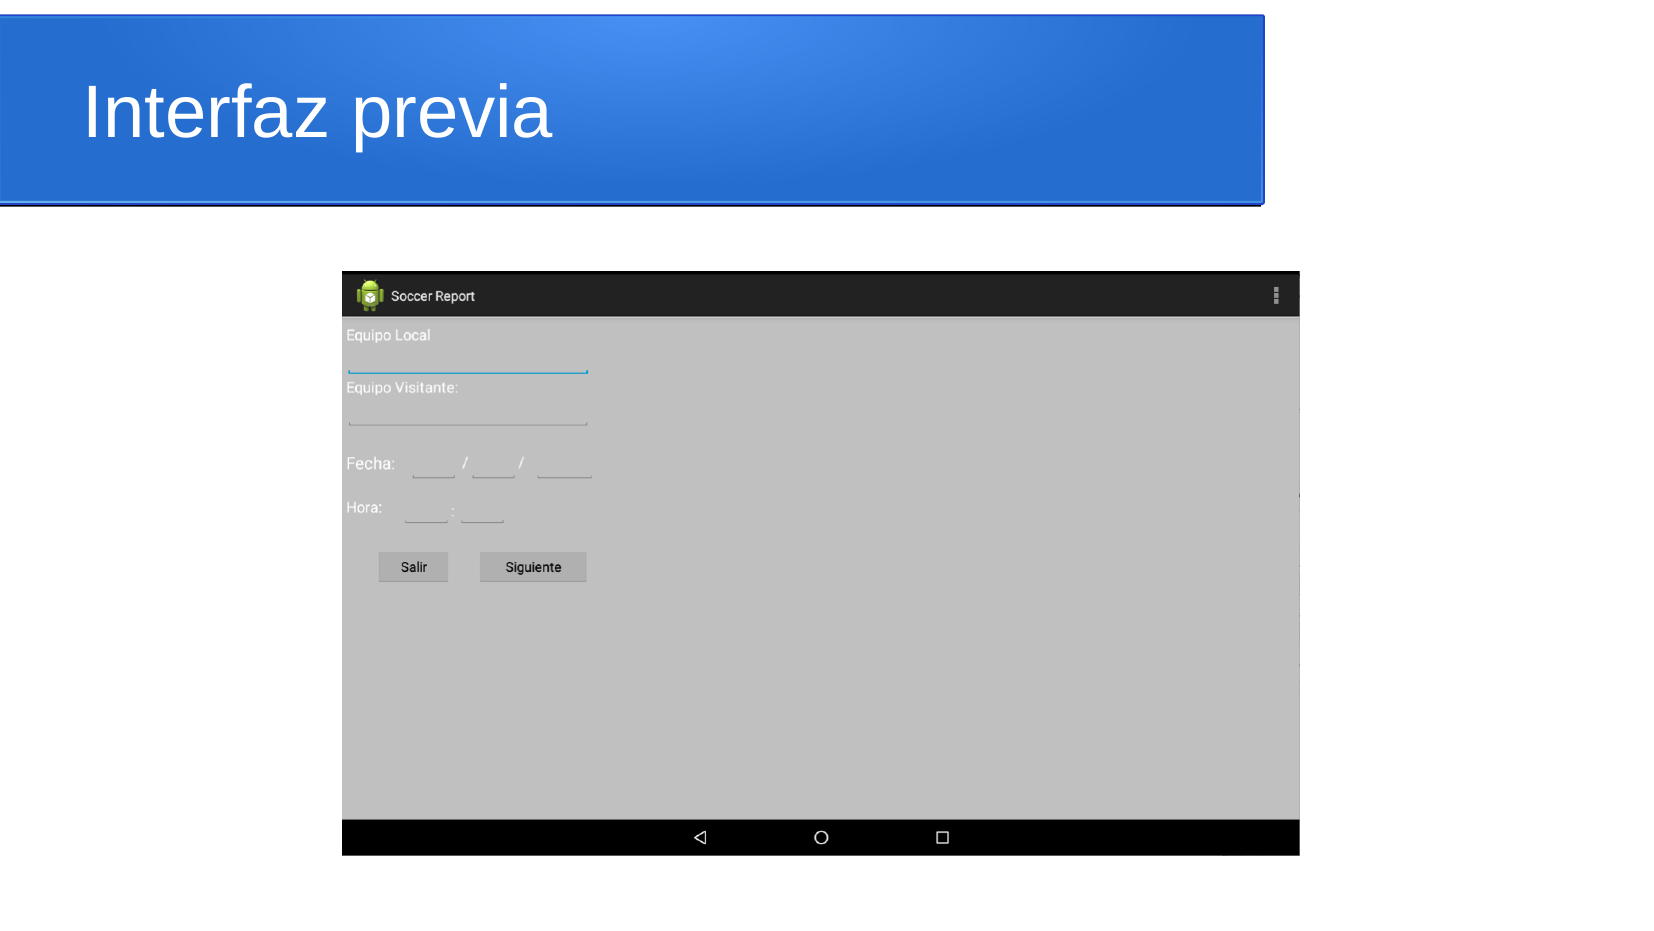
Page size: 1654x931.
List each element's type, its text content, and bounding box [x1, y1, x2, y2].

title Interfaz previa [82, 35, 1235, 189]
picture [342, 271, 1300, 856]
